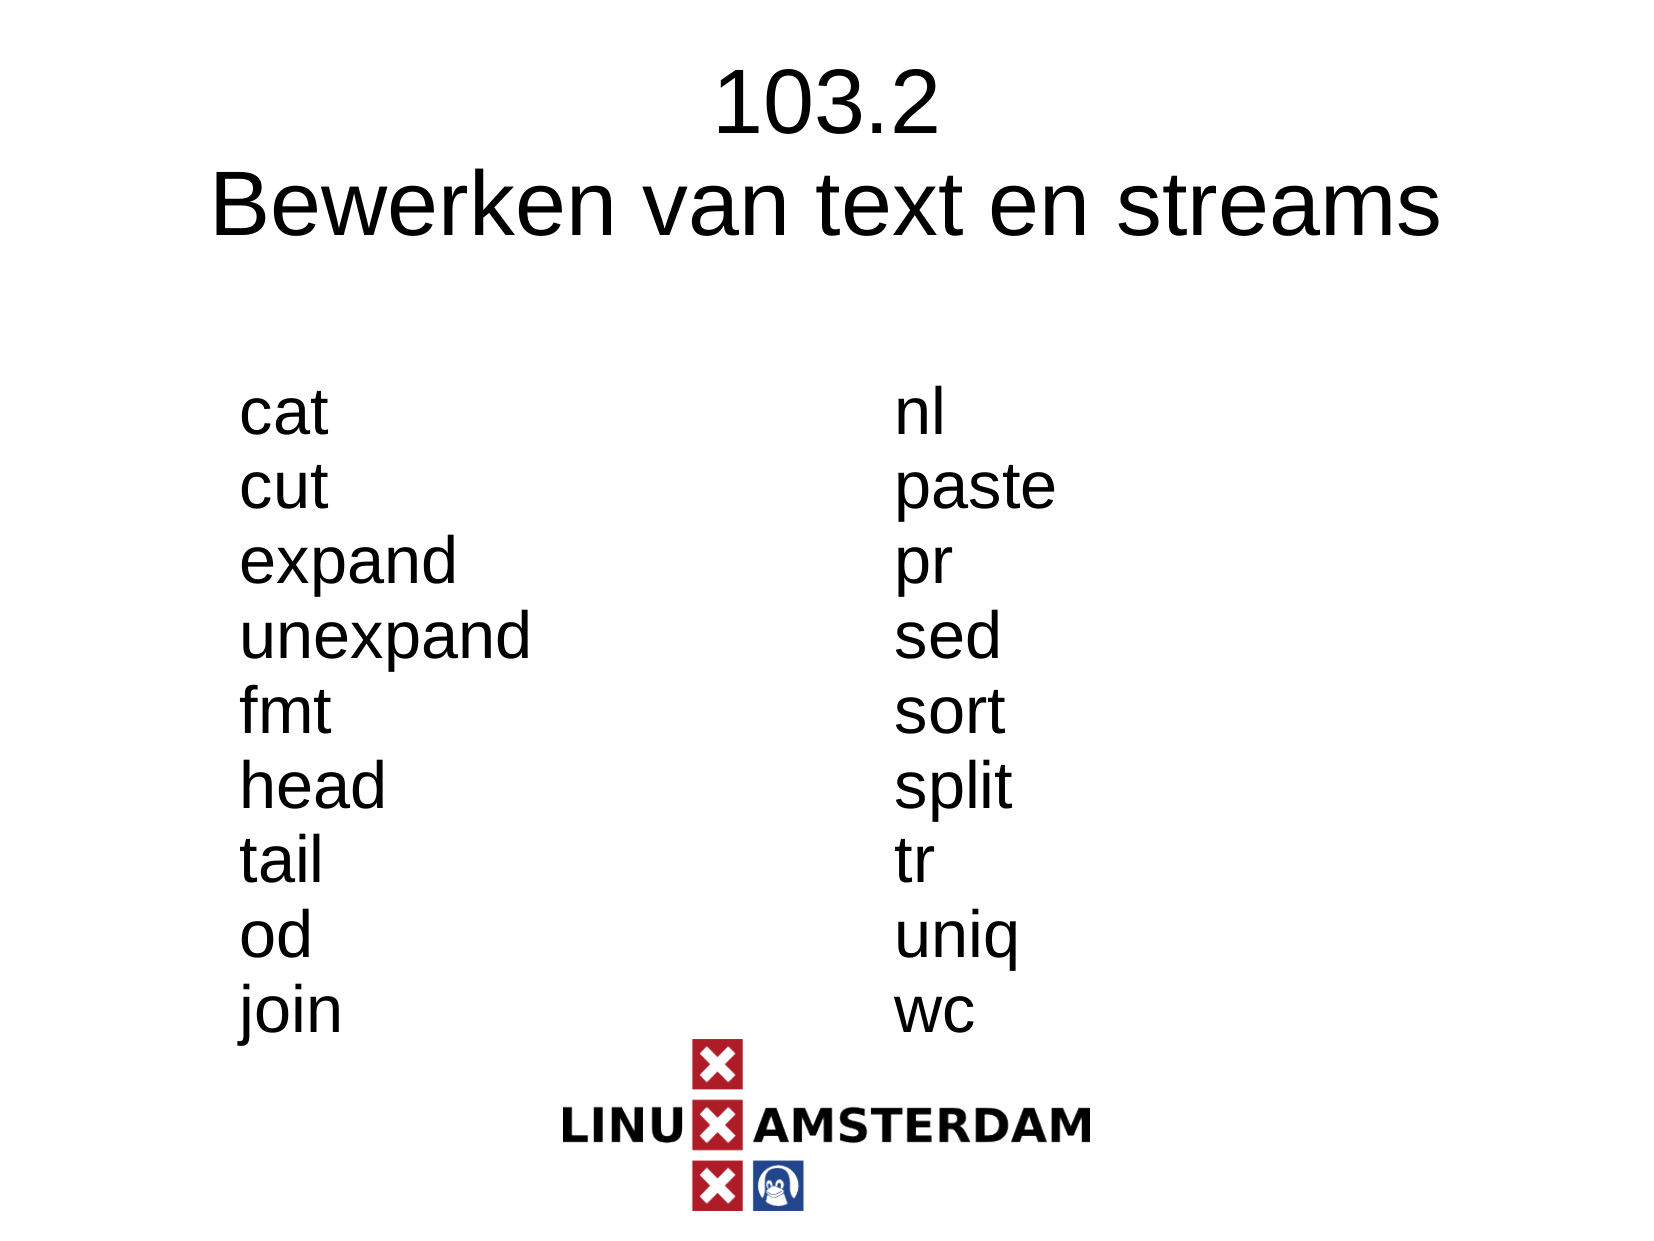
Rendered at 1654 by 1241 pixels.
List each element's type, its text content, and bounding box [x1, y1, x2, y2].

title 103.2 Bewerken van text en streams [82, 49, 1571, 257]
picture [563, 1039, 1090, 1211]
table_header nl paste pr sed sort split tr uniq wc [881, 367, 1535, 1083]
table_header cat cut expand unexpand fmt head tail od join [226, 367, 880, 1083]
